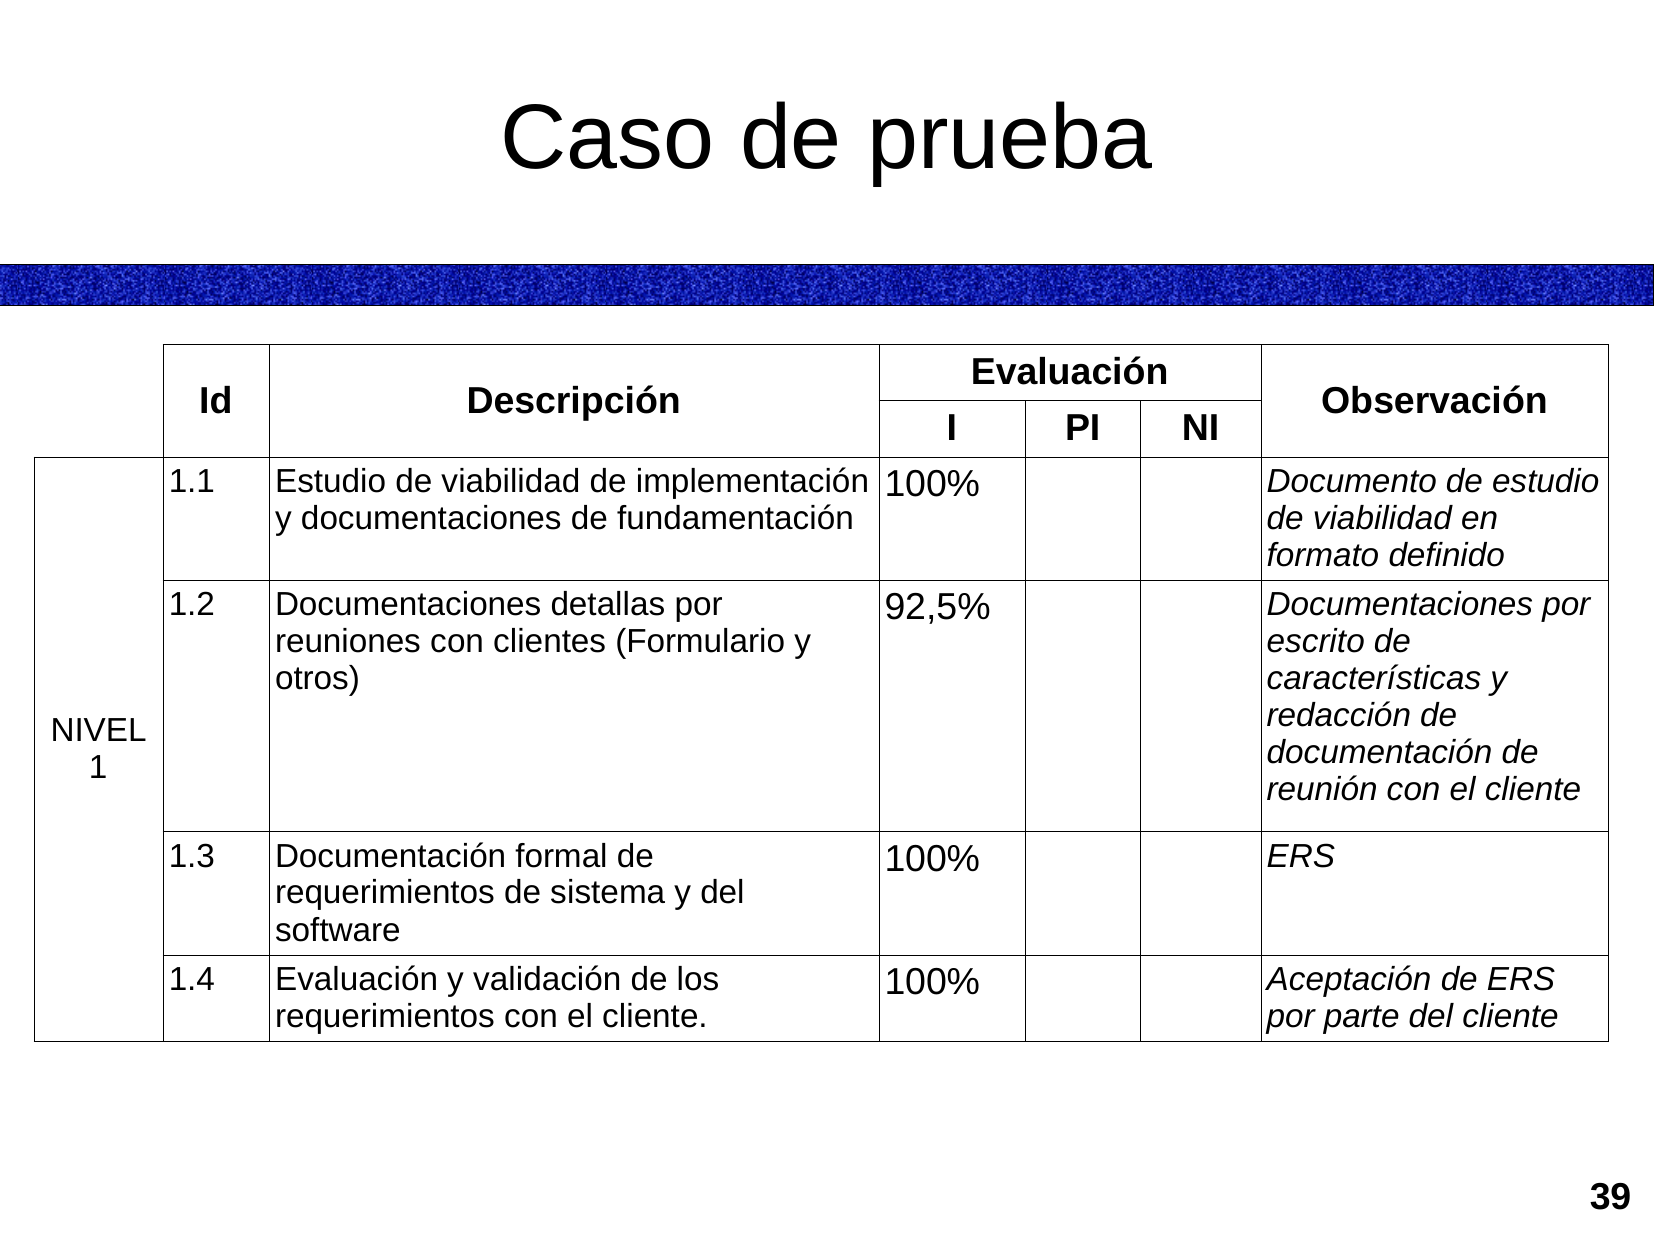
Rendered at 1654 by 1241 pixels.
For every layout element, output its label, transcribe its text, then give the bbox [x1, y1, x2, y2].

table_cell [1141, 832, 1261, 955]
table_header Descripción [270, 345, 879, 457]
table_cell Documentaciones detallas por reuniones con clientes (Formulario y otros) [270, 581, 879, 831]
table_cell Aceptación de ERS por parte del cliente [1262, 956, 1608, 1041]
table_cell [1141, 581, 1261, 831]
table_cell [1026, 458, 1140, 580]
table_cell [1141, 956, 1261, 1041]
table_cell [1026, 956, 1140, 1041]
table_cell [1026, 581, 1140, 831]
table_cell ERS [1262, 832, 1608, 955]
table_cell [34, 401, 163, 457]
table_cell [1141, 458, 1261, 580]
table_header Evaluación [880, 345, 1261, 400]
table_cell Documento de estudio de viabilidad en formato definido [1262, 458, 1608, 580]
table_cell PI [1026, 401, 1140, 457]
table_cell 100% [880, 956, 1025, 1041]
table_cell 1.1 [164, 458, 269, 580]
title Caso de prueba [58, 14, 1595, 260]
text_box <número> [1575, 1168, 1654, 1240]
table_cell NI [1141, 401, 1261, 457]
table_cell Documentación formal de requerimientos de sistema y del software [270, 832, 879, 955]
table_cell Estudio de viabilidad de implementación y documentaciones de fundamentación [270, 458, 879, 580]
table_cell 1.2 [164, 581, 269, 831]
table_cell 1.3 [164, 832, 269, 955]
table_header Id [164, 345, 269, 457]
table_cell Documentaciones por escrito de características y redacción de documentación de reunión con el cliente [1262, 581, 1608, 831]
table_cell [1026, 832, 1140, 955]
table_header [34, 344, 163, 401]
picture [0, 265, 1653, 305]
table_cell 100% [880, 832, 1025, 955]
table_cell NIVEL 1 [35, 458, 163, 1041]
table_cell 1.4 [164, 956, 269, 1041]
table_cell 92,5% [880, 581, 1025, 831]
table_cell Evaluación y validación de los requerimientos con el cliente. [270, 956, 879, 1041]
table_cell 100% [880, 458, 1025, 580]
table_cell I [880, 401, 1025, 457]
table_header Observación [1262, 345, 1608, 457]
